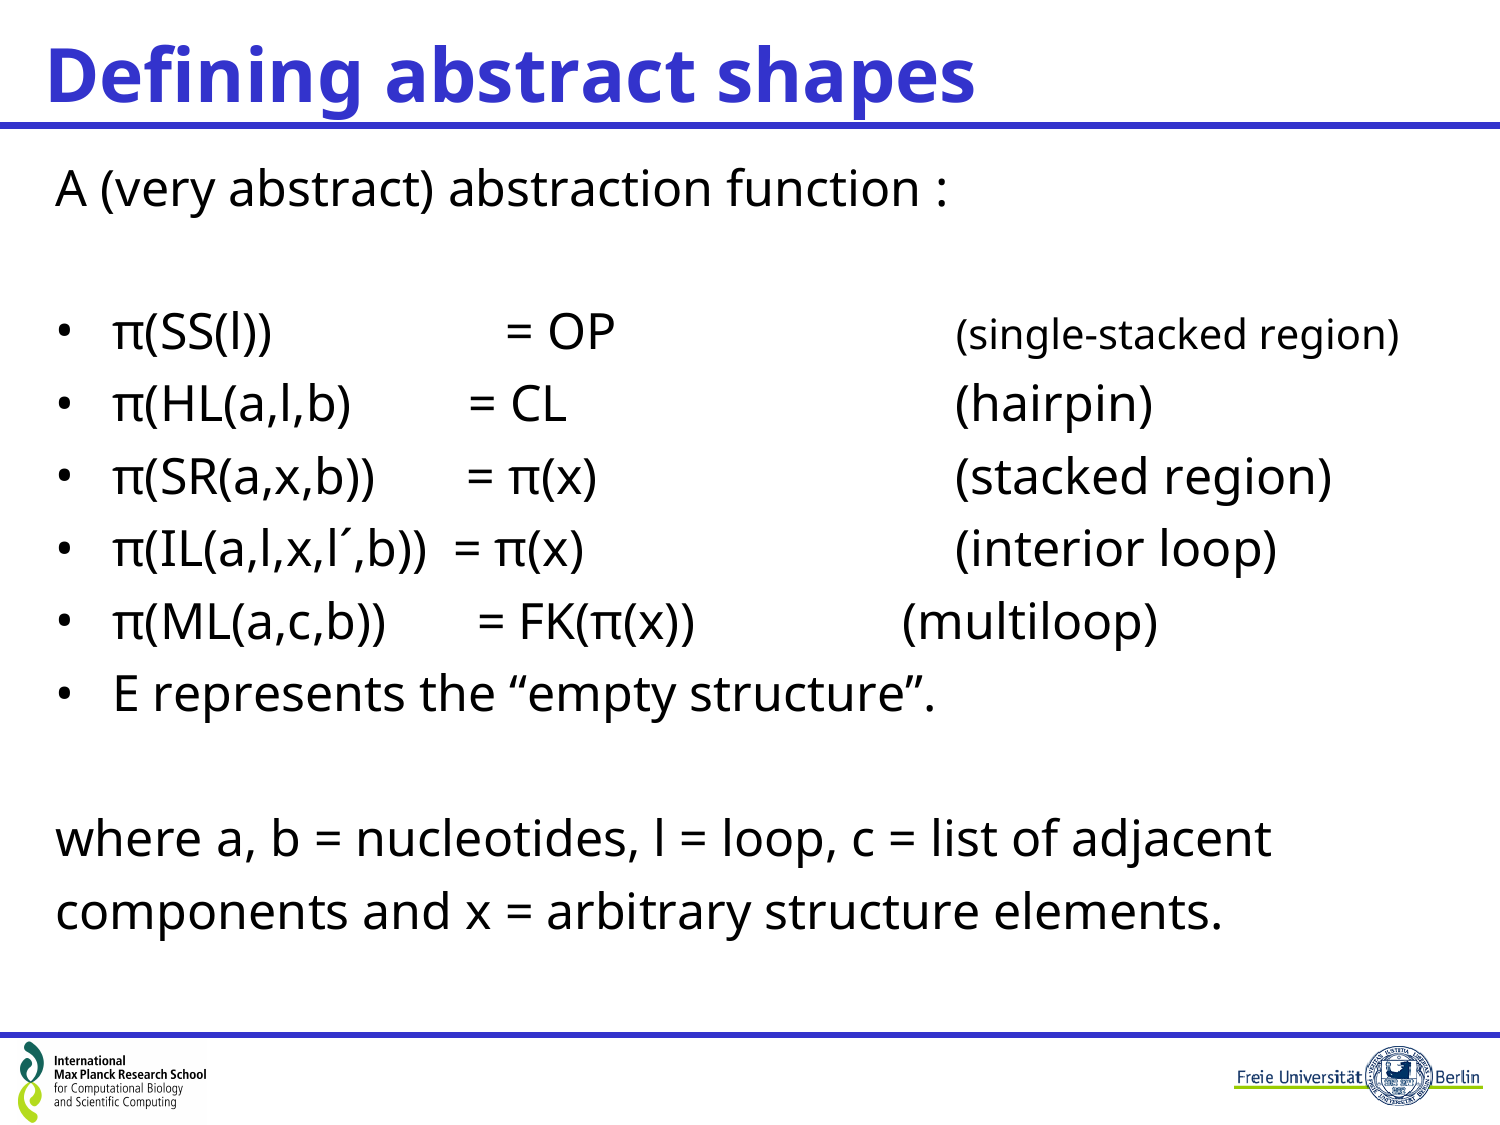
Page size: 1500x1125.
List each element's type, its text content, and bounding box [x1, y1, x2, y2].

picture [17, 1039, 207, 1125]
picture [1234, 1046, 1483, 1106]
title Defining abstract shapes [29, 3, 1164, 142]
list A (very abstract) abstraction function : π(SS(l)) = OP (single-stacked region) π(HL(a,l,b) = CL (hairpin) π(SR(a,x,b)) = π(x) (stacked region) π(IL(a,l,x,l´,b)) = π(x) (interior loop) π(ML(a,c,b)) = FK(π(x)) (multiloop) E represents the “empty structure”. where a, b = nucleotides, l = loop, c = list of adjacent components and x = arbitrary structure elements. [41, 148, 1483, 1012]
